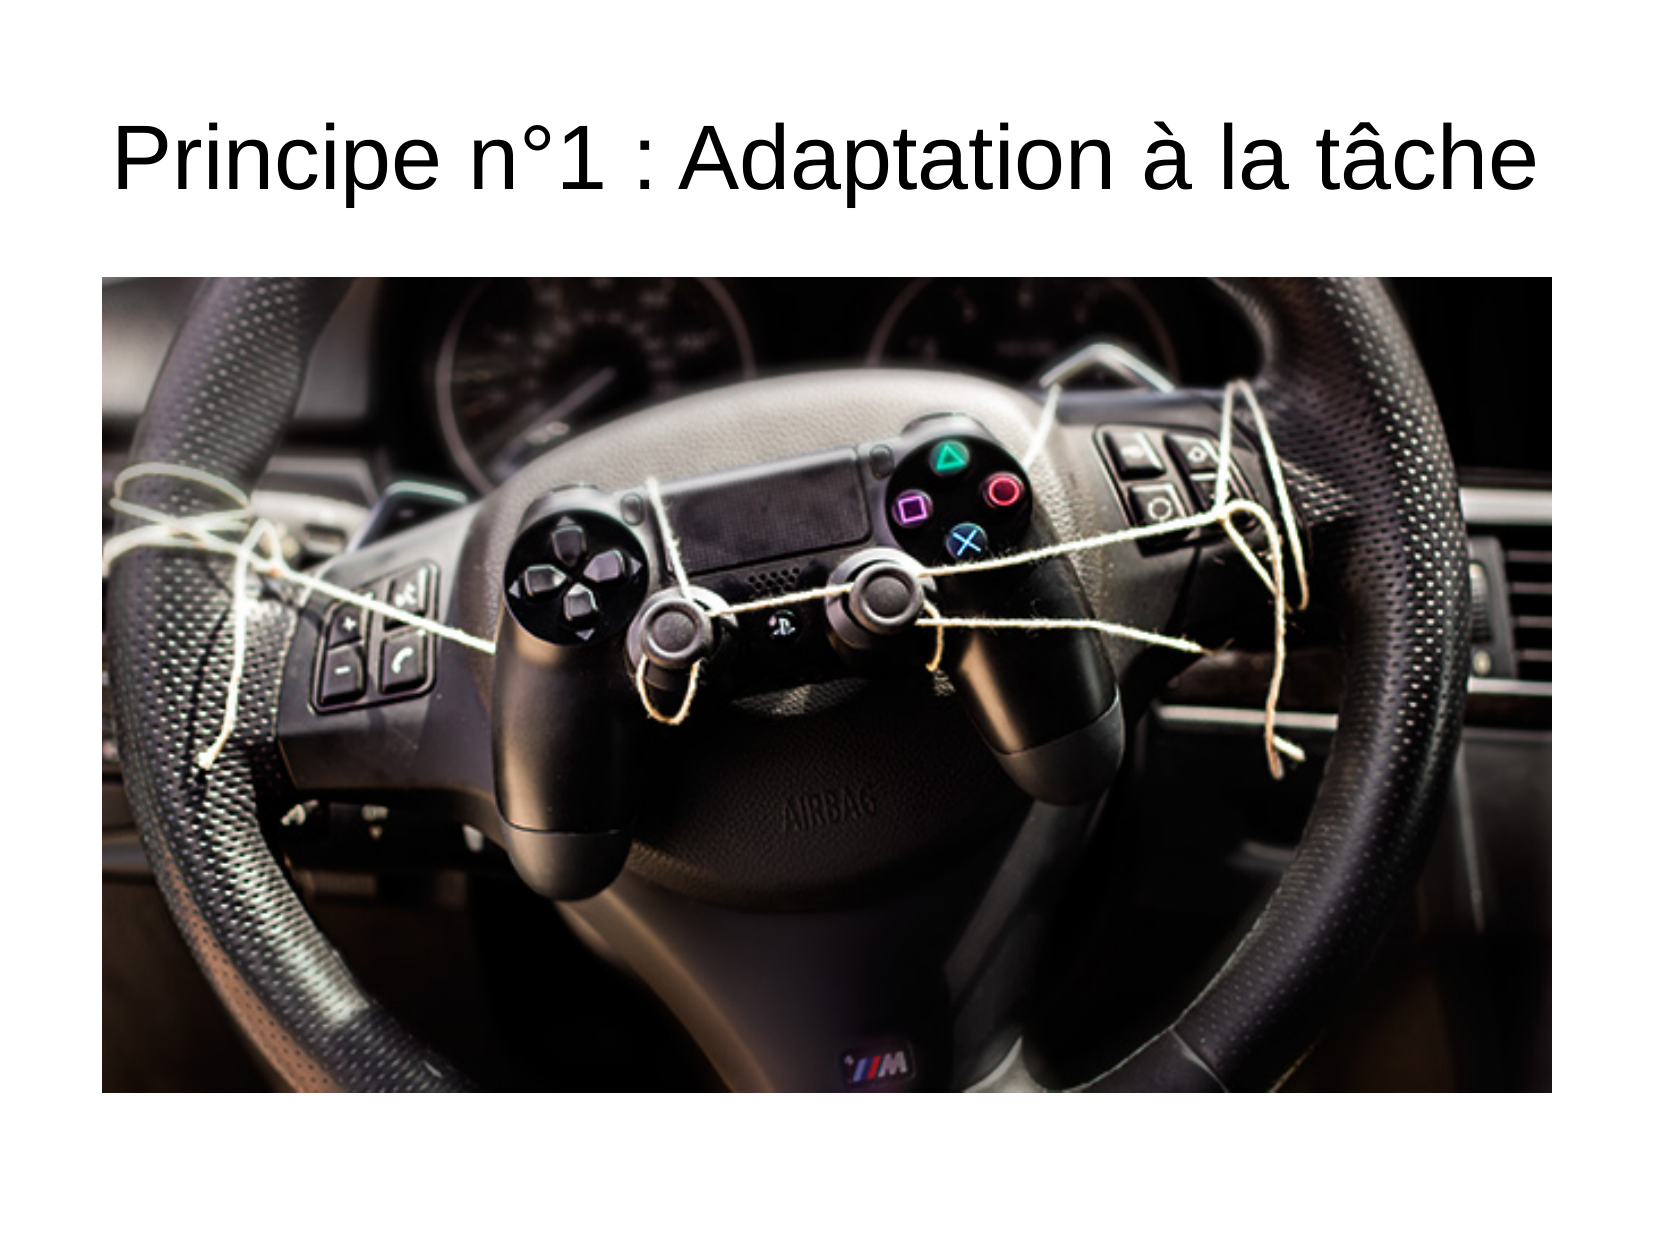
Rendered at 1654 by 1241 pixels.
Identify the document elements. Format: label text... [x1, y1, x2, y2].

title Principe n°1 : Adaptation à la tâche [82, 49, 1571, 257]
picture [102, 277, 1552, 1093]
